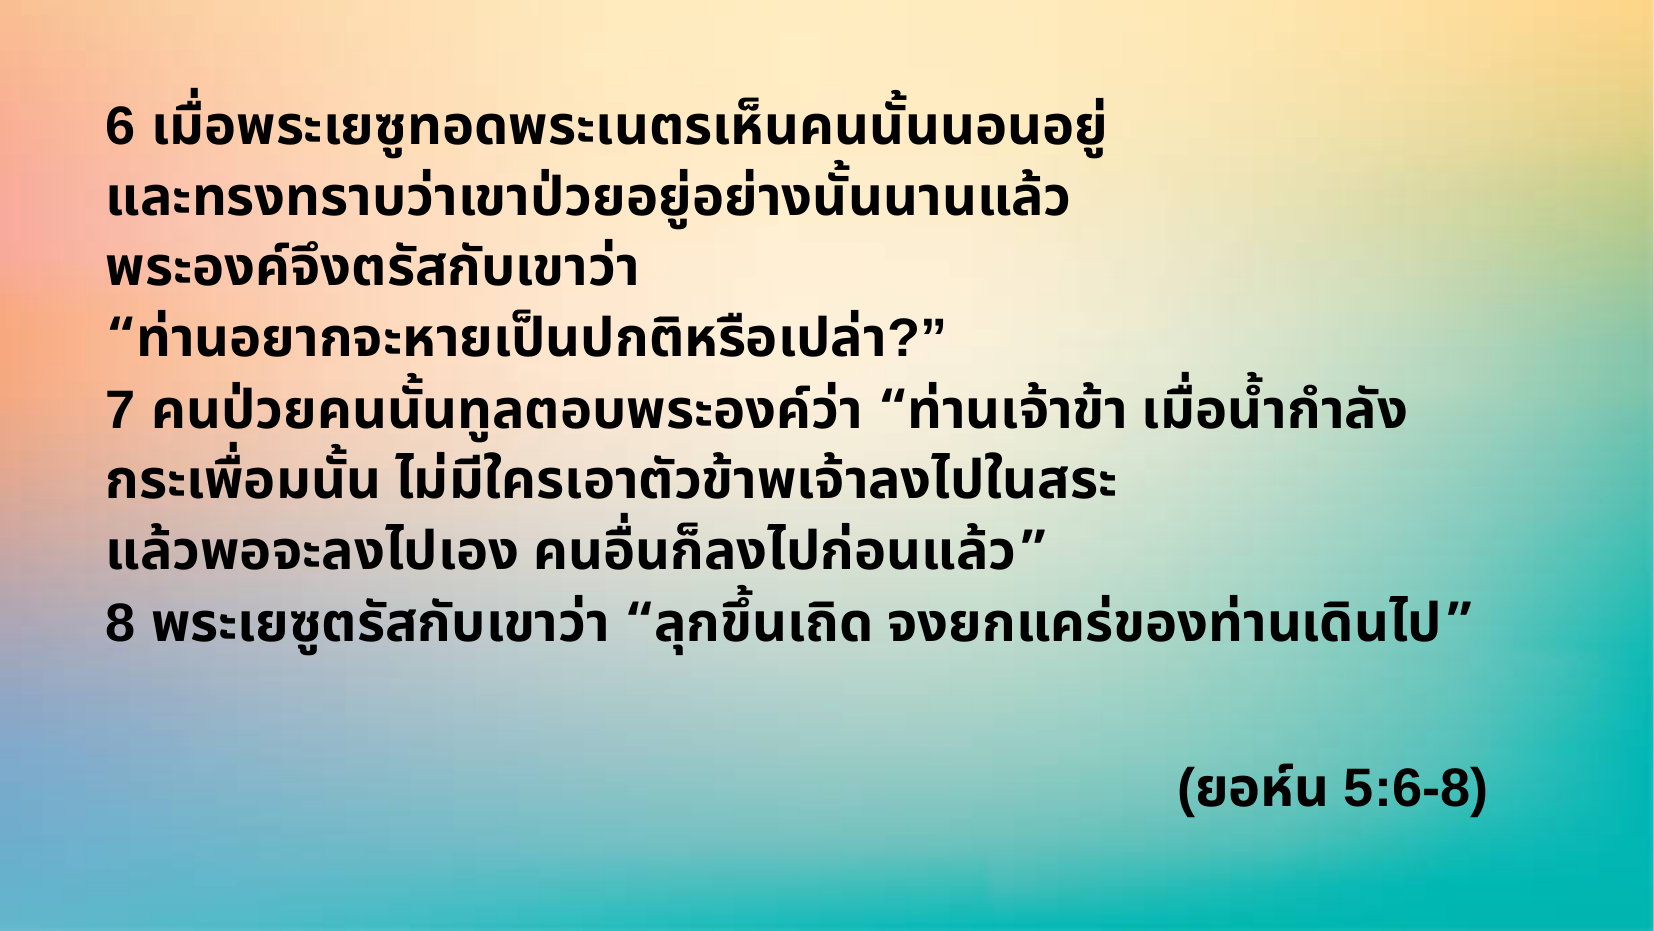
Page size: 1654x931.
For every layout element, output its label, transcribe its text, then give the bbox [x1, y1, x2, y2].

text_box (ยอห์น 5:6-8) [1162, 750, 1504, 837]
text_box 6 เมื่อพระเยซูทอดพระเนตรเห็นคนนั้นนอนอยู่ และทรงทราบว่าเขาป่วยอยู่อย่างนั้นนานแล้ว พระองค์จึงตรัสกับเขาว่า “ท่านอยากจะหายเป็นปกติหรือเปล่า?” 7 คนป่วยคนนั้นทูลตอบพระองค์ว่า “ท่านเจ้าข้า เมื่อน้ำกำลังกระเพื่อมนั้น ไม่มีใครเอาตัวข้าพเจ้าลงไปในสระ แล้วพอจะลงไปเอง คนอื่นก็ลงไปก่อนแล้ว” 8 พระเยซูตรัสกับเขาว่า “ลุกขึ้นเถิด จงยกแคร่ของท่านเดินไป” [90, 87, 1538, 713]
picture [0, 0, 1654, 931]
